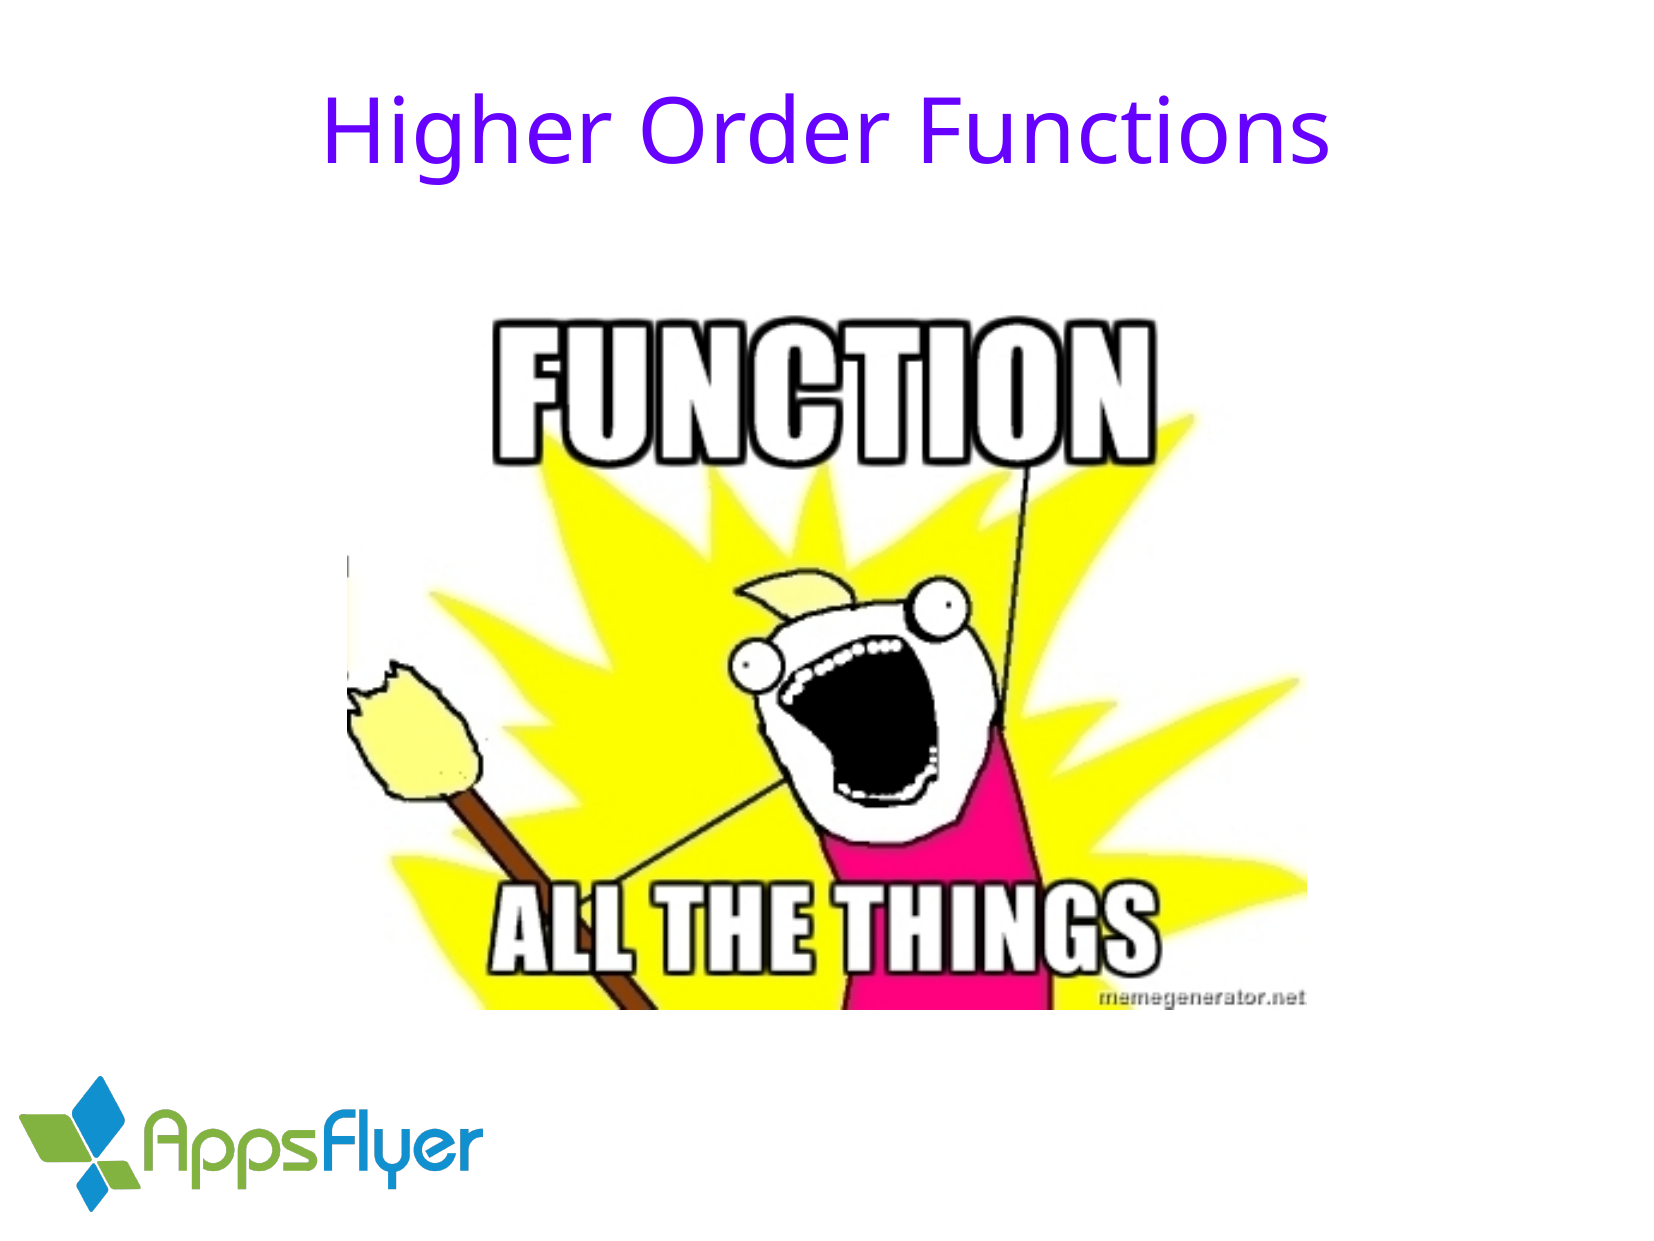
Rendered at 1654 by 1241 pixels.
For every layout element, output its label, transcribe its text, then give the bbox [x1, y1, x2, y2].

picture [347, 290, 1307, 1010]
title Higher Order Functions [0, 0, 1654, 257]
picture [19, 1076, 483, 1213]
